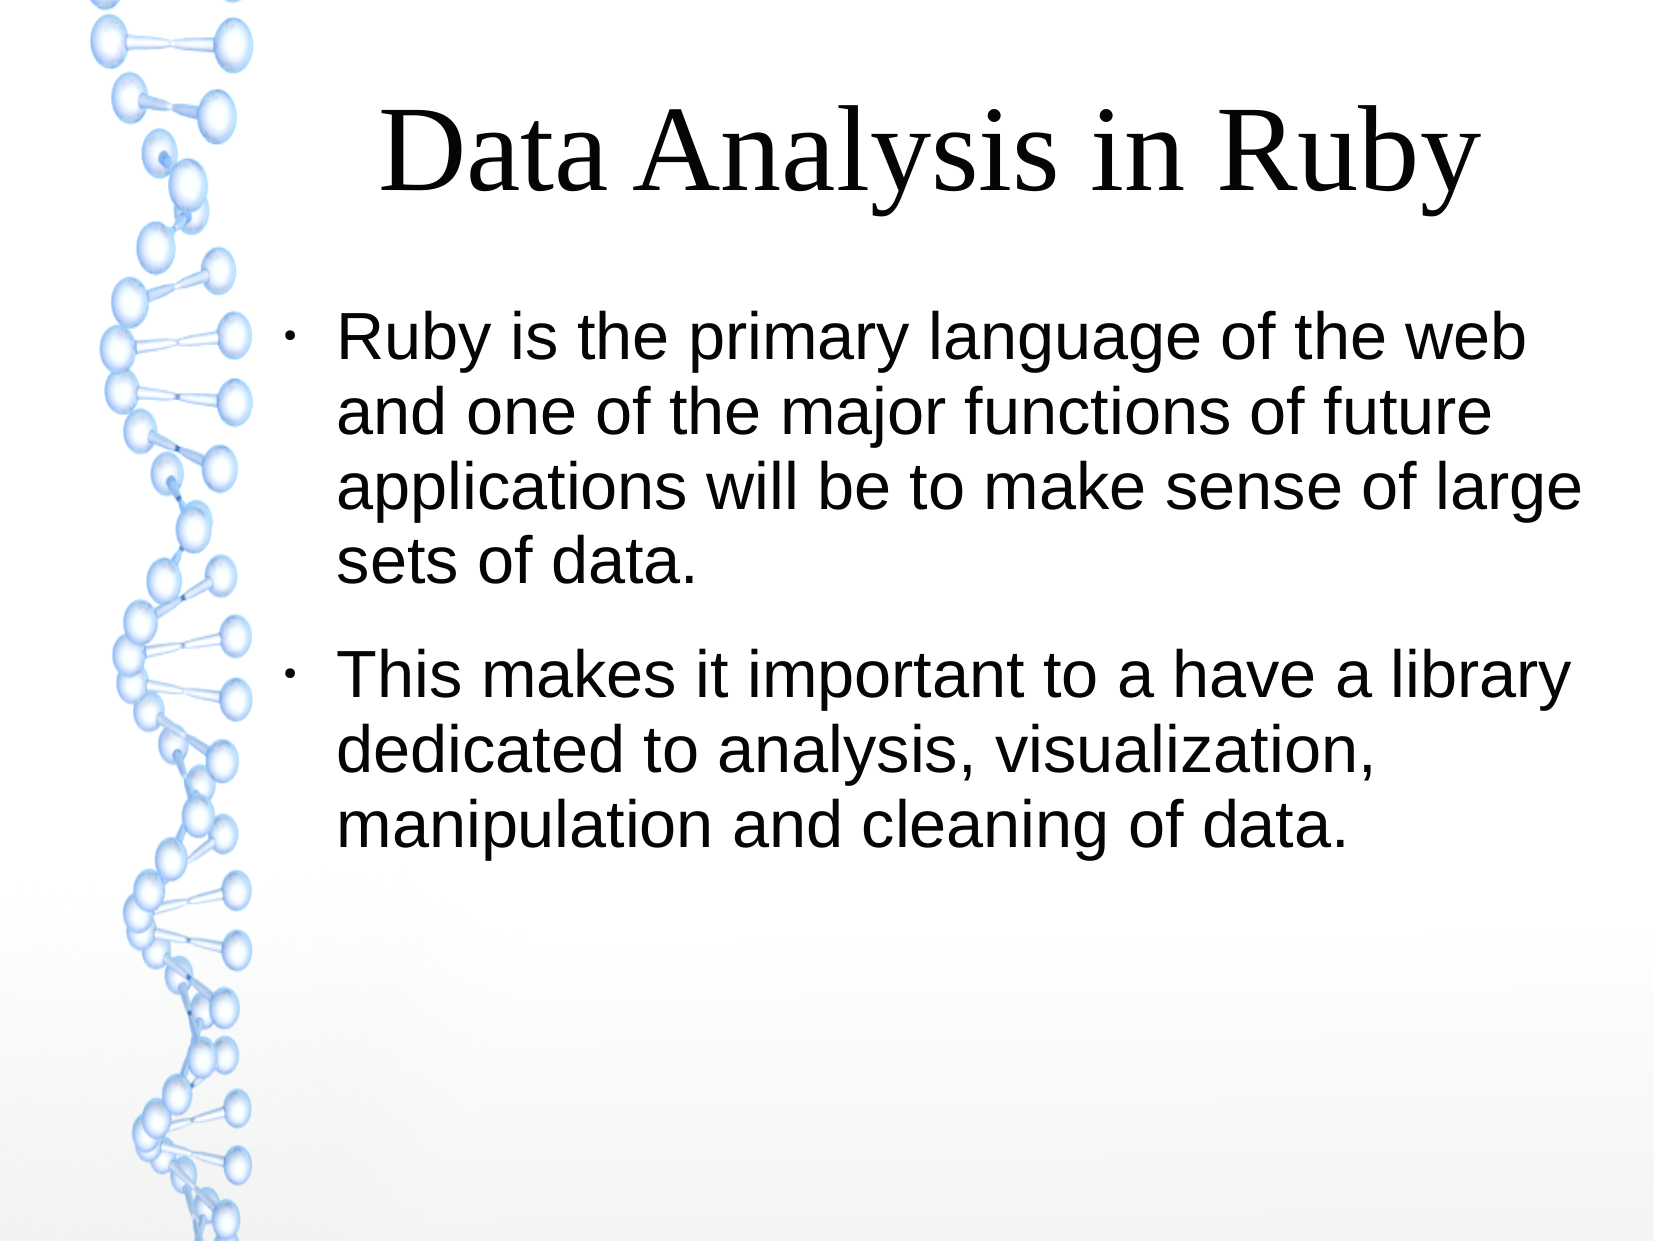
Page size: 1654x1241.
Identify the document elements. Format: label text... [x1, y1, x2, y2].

title Data Analysis in Ruby [265, 47, 1595, 252]
list Ruby is the primary language of the web and one of the major functions of future applications will be to make sense of large sets of data. This makes it important to a have a library dedicated to analysis, visualization, manipulation and cleaning of data. [265, 299, 1595, 1019]
picture [0, 0, 1654, 1241]
